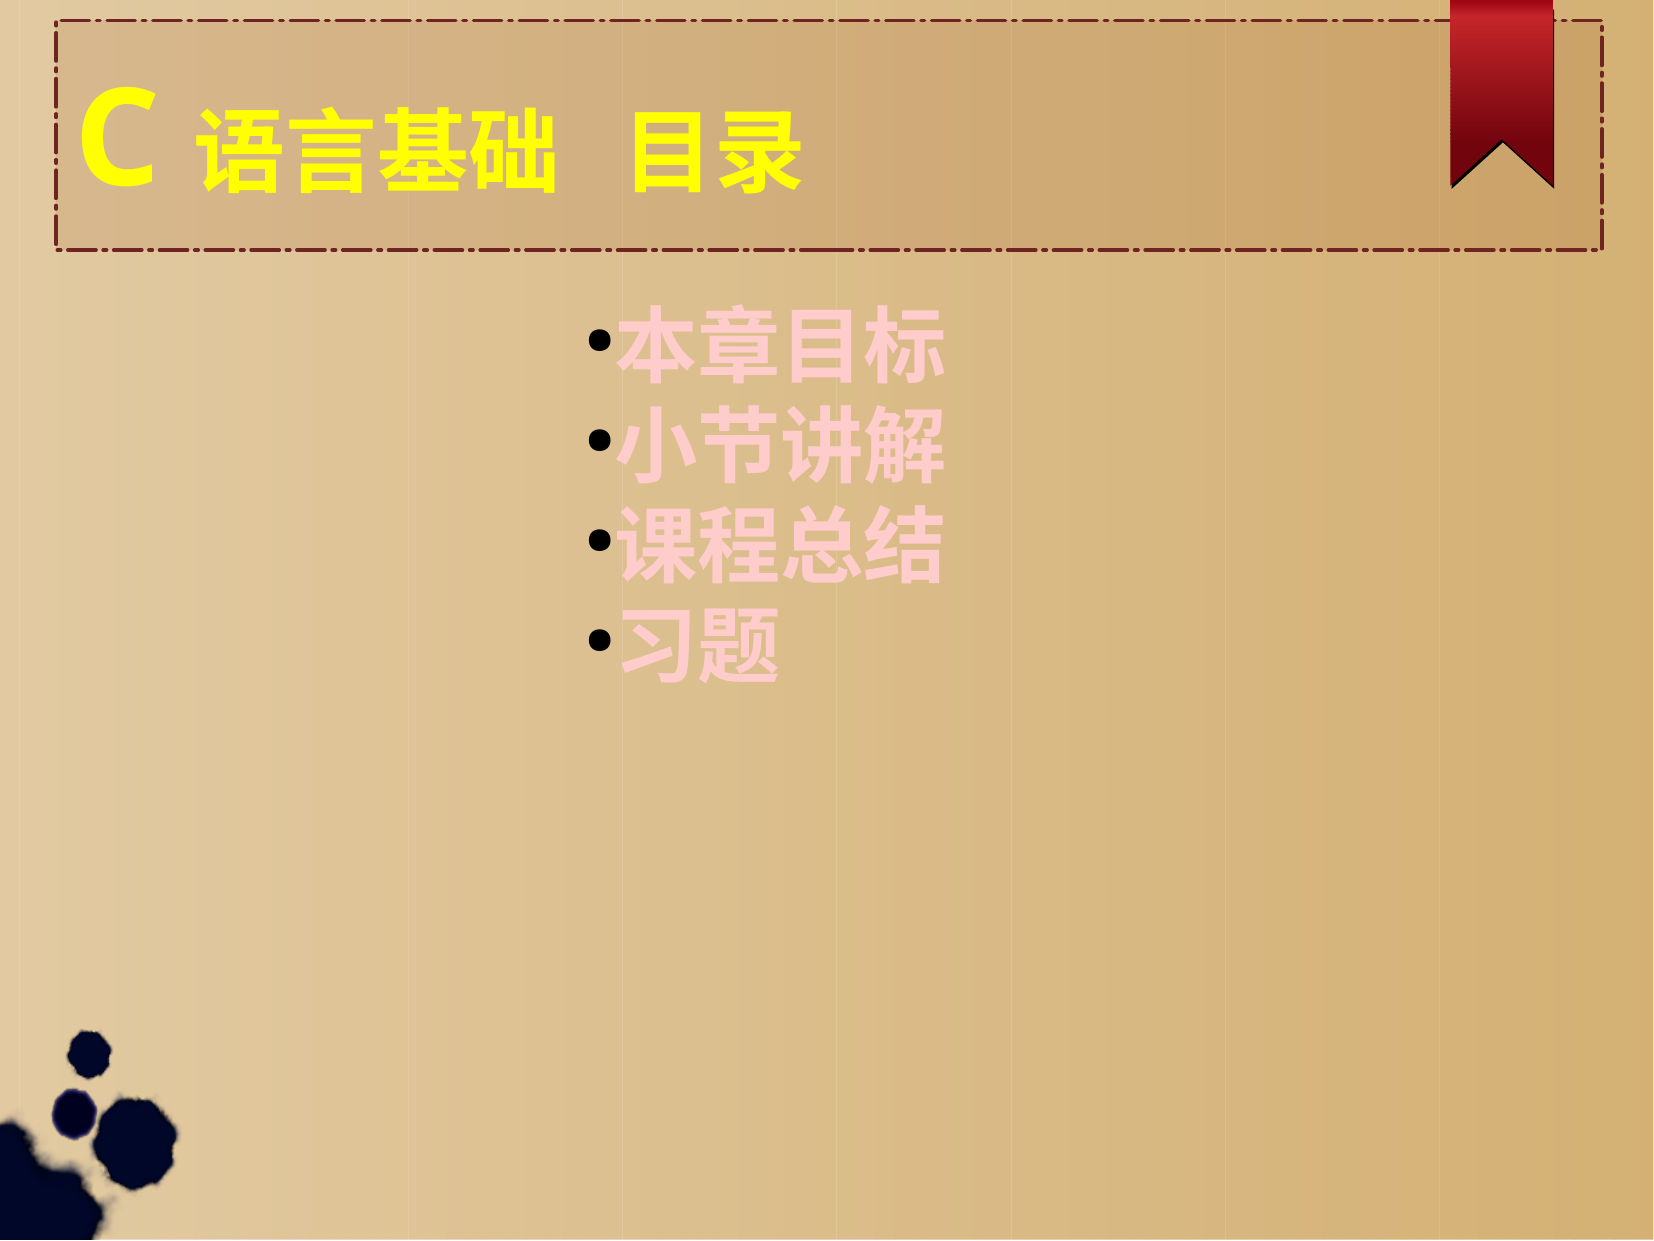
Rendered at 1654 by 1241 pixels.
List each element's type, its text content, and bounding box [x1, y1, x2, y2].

subtitle 本章目标 小节讲解 课程总结 习题 [570, 285, 1096, 1171]
title C语言基础 目录 [60, 27, 1441, 235]
